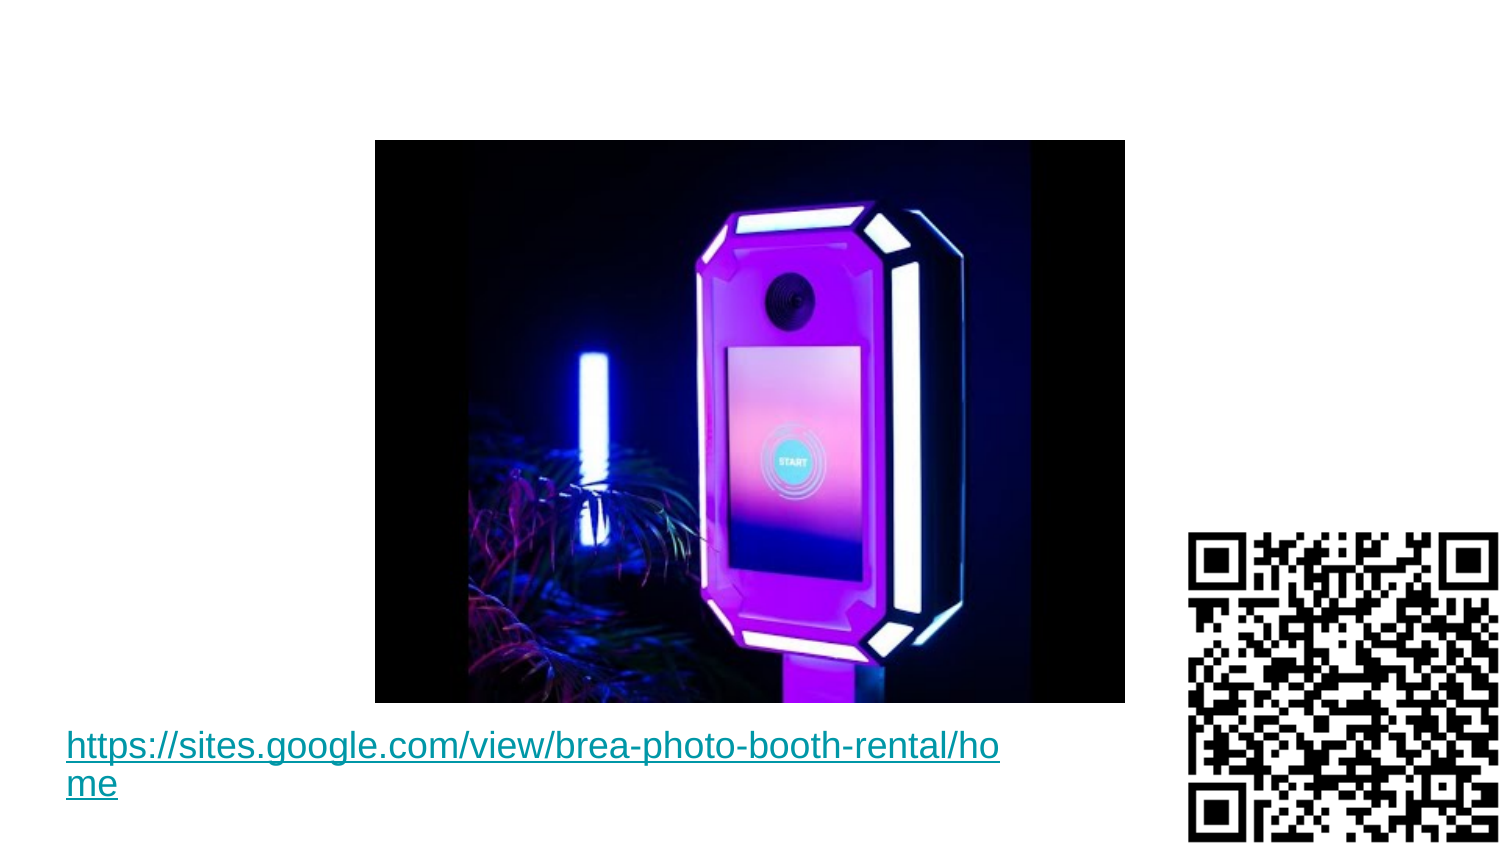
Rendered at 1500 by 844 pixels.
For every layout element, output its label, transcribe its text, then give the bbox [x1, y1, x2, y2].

picture [375, 140, 1125, 704]
list https://sites.google.com/view/brea-photo-booth-rental/home [51, 694, 1036, 794]
picture [1187, 531, 1500, 844]
